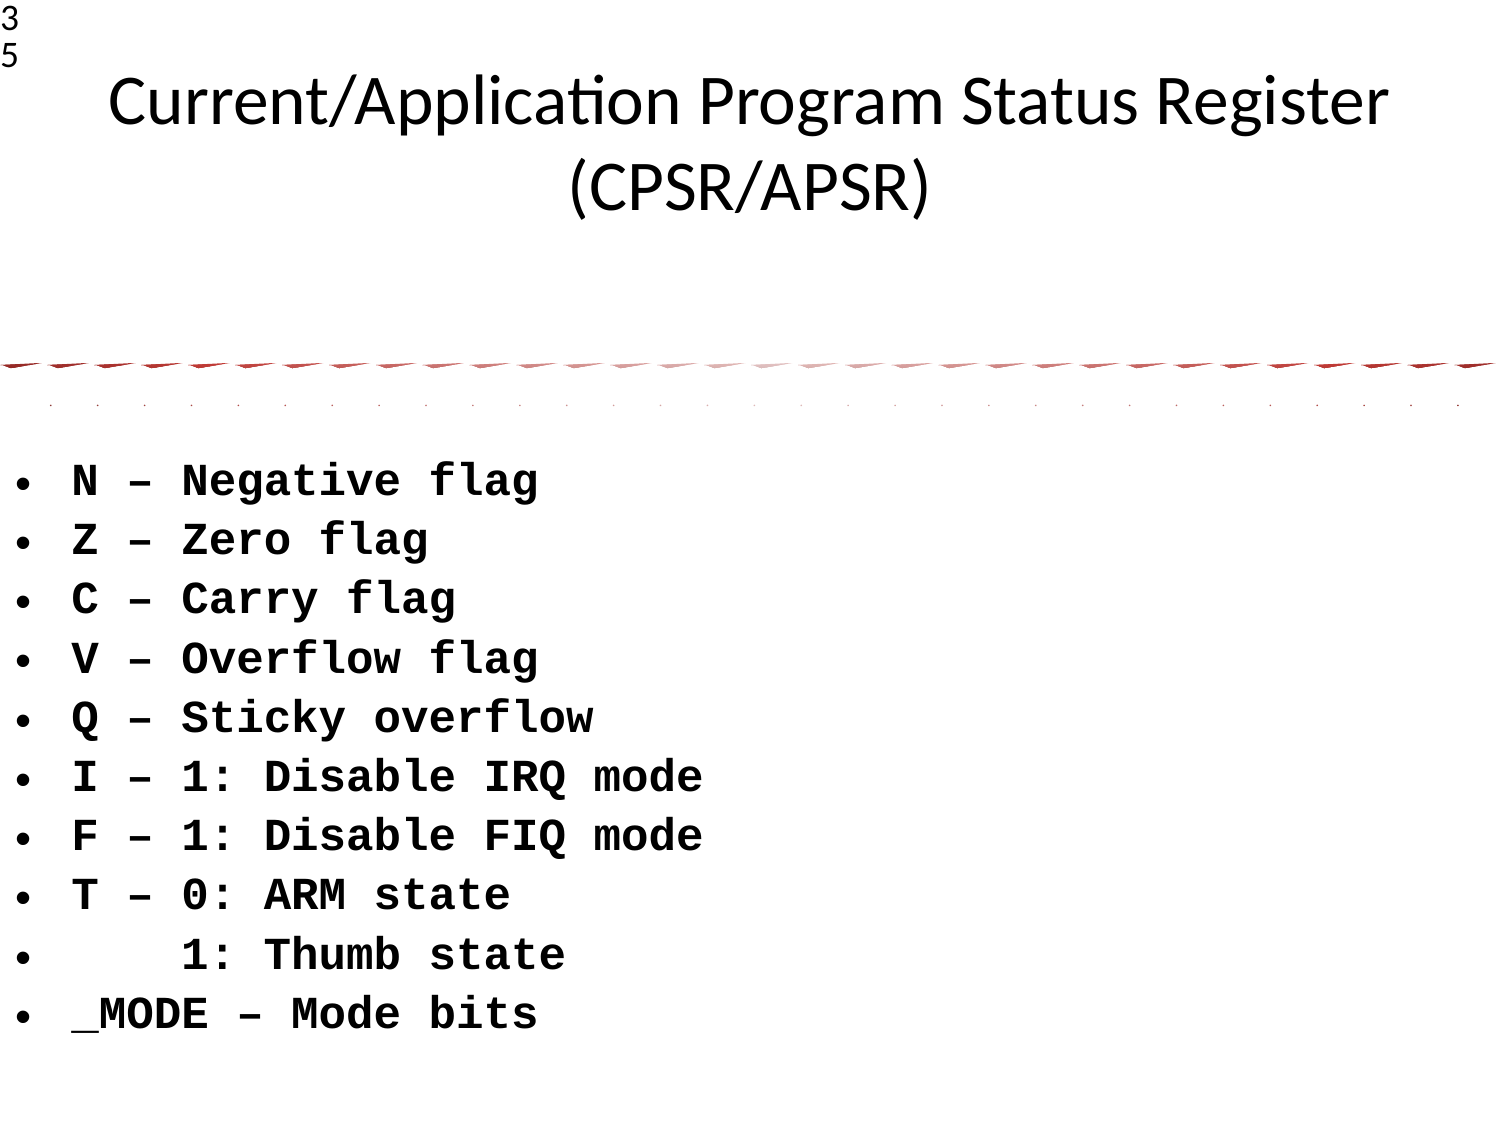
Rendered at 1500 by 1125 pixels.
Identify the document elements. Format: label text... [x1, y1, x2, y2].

text_box C [103, 362, 137, 418]
text_box M [1322, 362, 1357, 418]
title Current/Application Program Status Register (CPSR/APSR) [75, 45, 1425, 233]
text_box E [1041, 362, 1075, 418]
text_box 11 [938, 362, 982, 369]
text_box Q [196, 362, 231, 418]
text_box 10 [985, 362, 1029, 369]
text_box 21 [469, 362, 513, 369]
text_box V [150, 362, 184, 418]
text_box 18 [610, 362, 654, 369]
text_box F [1181, 362, 1216, 418]
text_box N [9, 362, 44, 418]
text_box 13 [844, 362, 888, 369]
text_box D [1416, 362, 1451, 418]
text_box 25 [281, 362, 325, 369]
text_box I [1135, 362, 1169, 418]
text_box T [1228, 362, 1263, 418]
text_box 15 [750, 362, 794, 369]
text_box O [1369, 362, 1404, 418]
text_box 23 [375, 362, 419, 369]
text_box 20 [516, 362, 560, 369]
text_box 12 [891, 362, 935, 369]
text_box 16 [703, 362, 747, 369]
text_box 24 [328, 362, 372, 369]
text_box 17 [656, 362, 700, 369]
text_box A [1088, 362, 1122, 418]
text_box Z [56, 362, 90, 418]
text_box E [1463, 362, 1498, 418]
text_box 22 [422, 362, 466, 369]
text_box _ [1275, 362, 1310, 418]
text_box 26 [234, 362, 278, 369]
text_box 19 [563, 362, 607, 369]
text_box N – Negative flag Z – Zero flag C – Carry flag V – Overflow flag Q – Sticky overflow I – 1: Disable IRQ mode F – 1: Disable FIQ mode T – 0: ARM state 1: Thumb state _MODE – Mode bits [0, 449, 775, 1125]
text_box 14 [797, 362, 841, 369]
